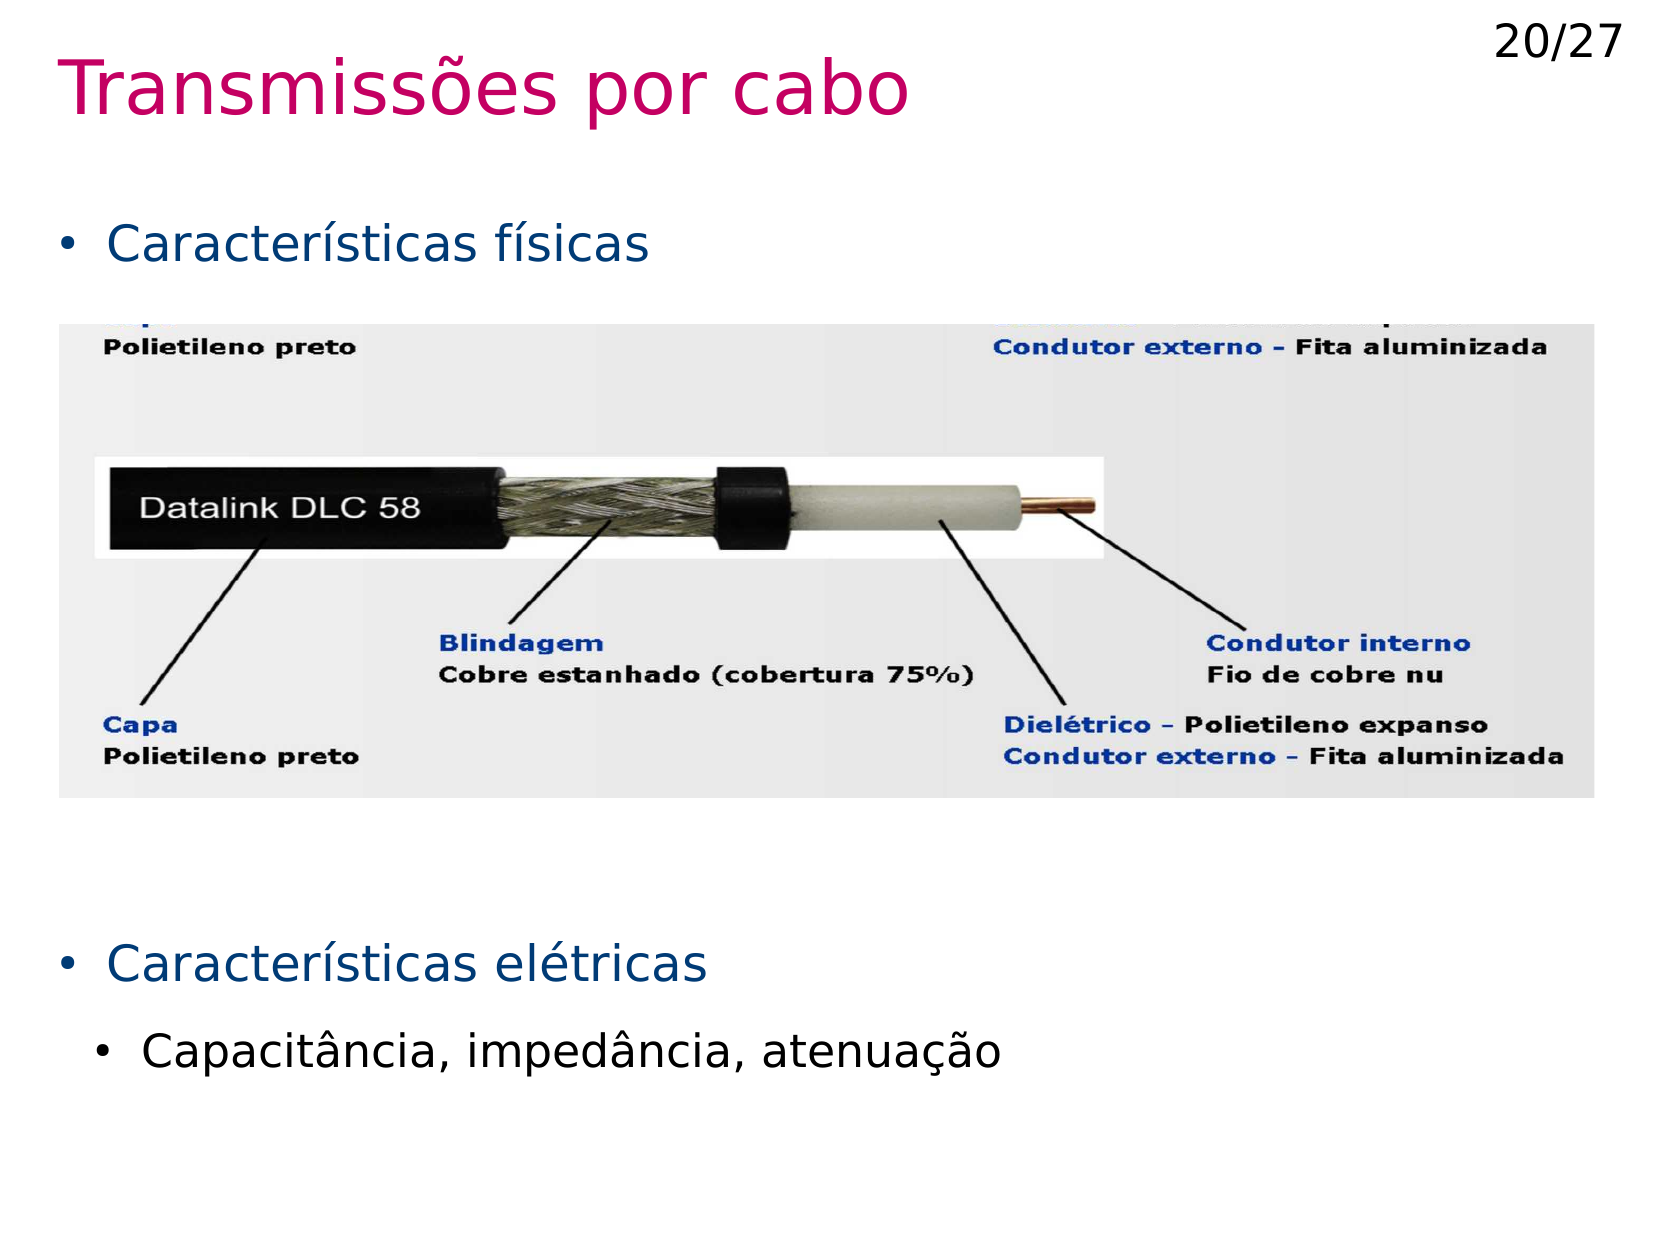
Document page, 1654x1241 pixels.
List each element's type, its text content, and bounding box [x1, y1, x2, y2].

title Transmissões por cabo [59, 29, 1625, 148]
list Características físicas Características elétricas Capacitância, impedância, atenuação [59, 206, 1625, 1211]
picture [59, 324, 1595, 798]
